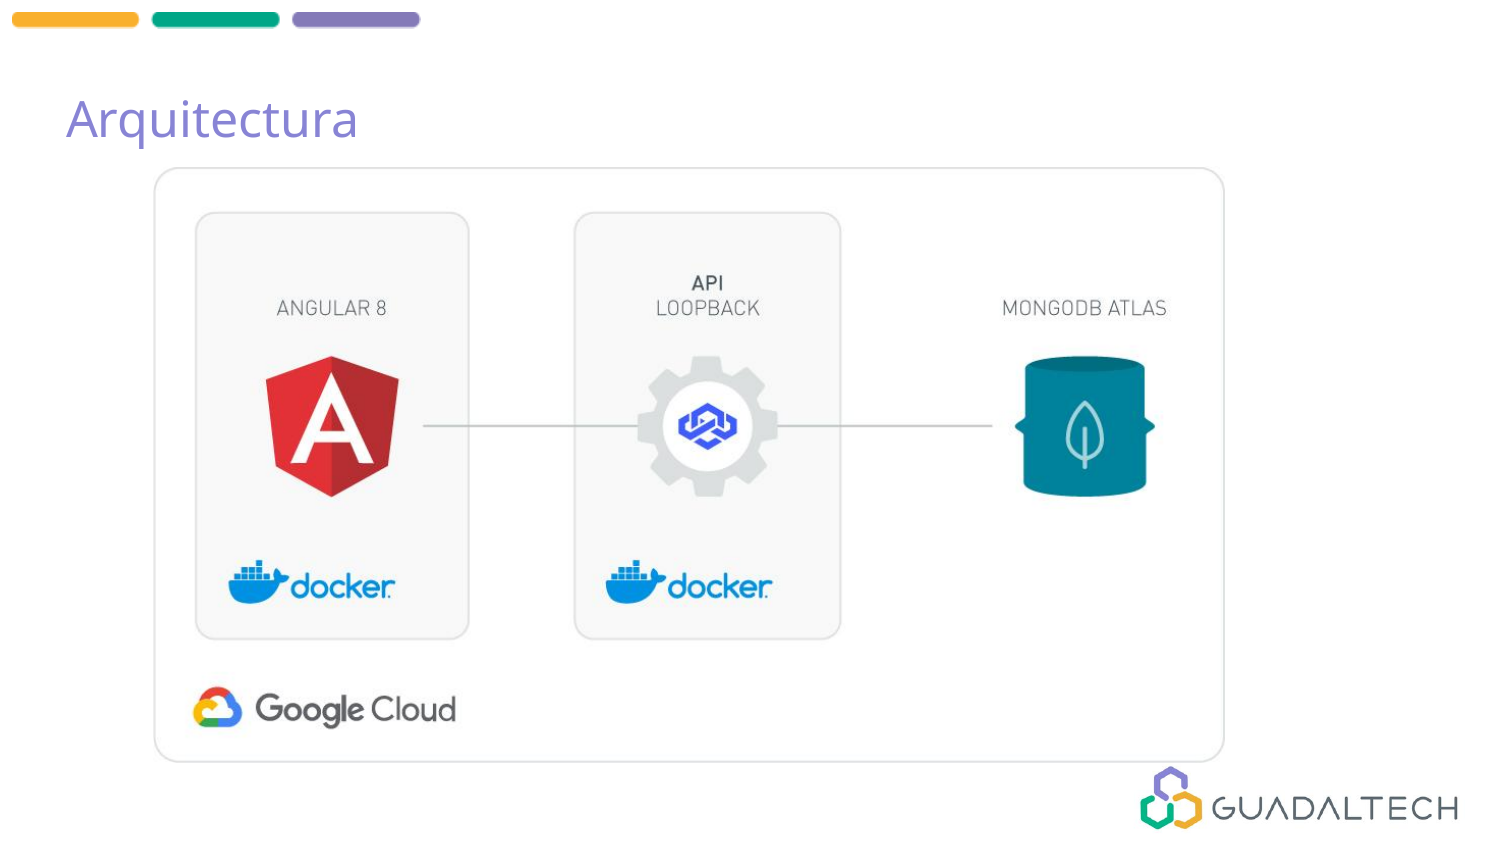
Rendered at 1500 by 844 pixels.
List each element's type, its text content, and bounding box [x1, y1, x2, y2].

title Arquitectura [51, 72, 1449, 167]
picture [153, 166, 1473, 834]
picture [12, 12, 421, 29]
